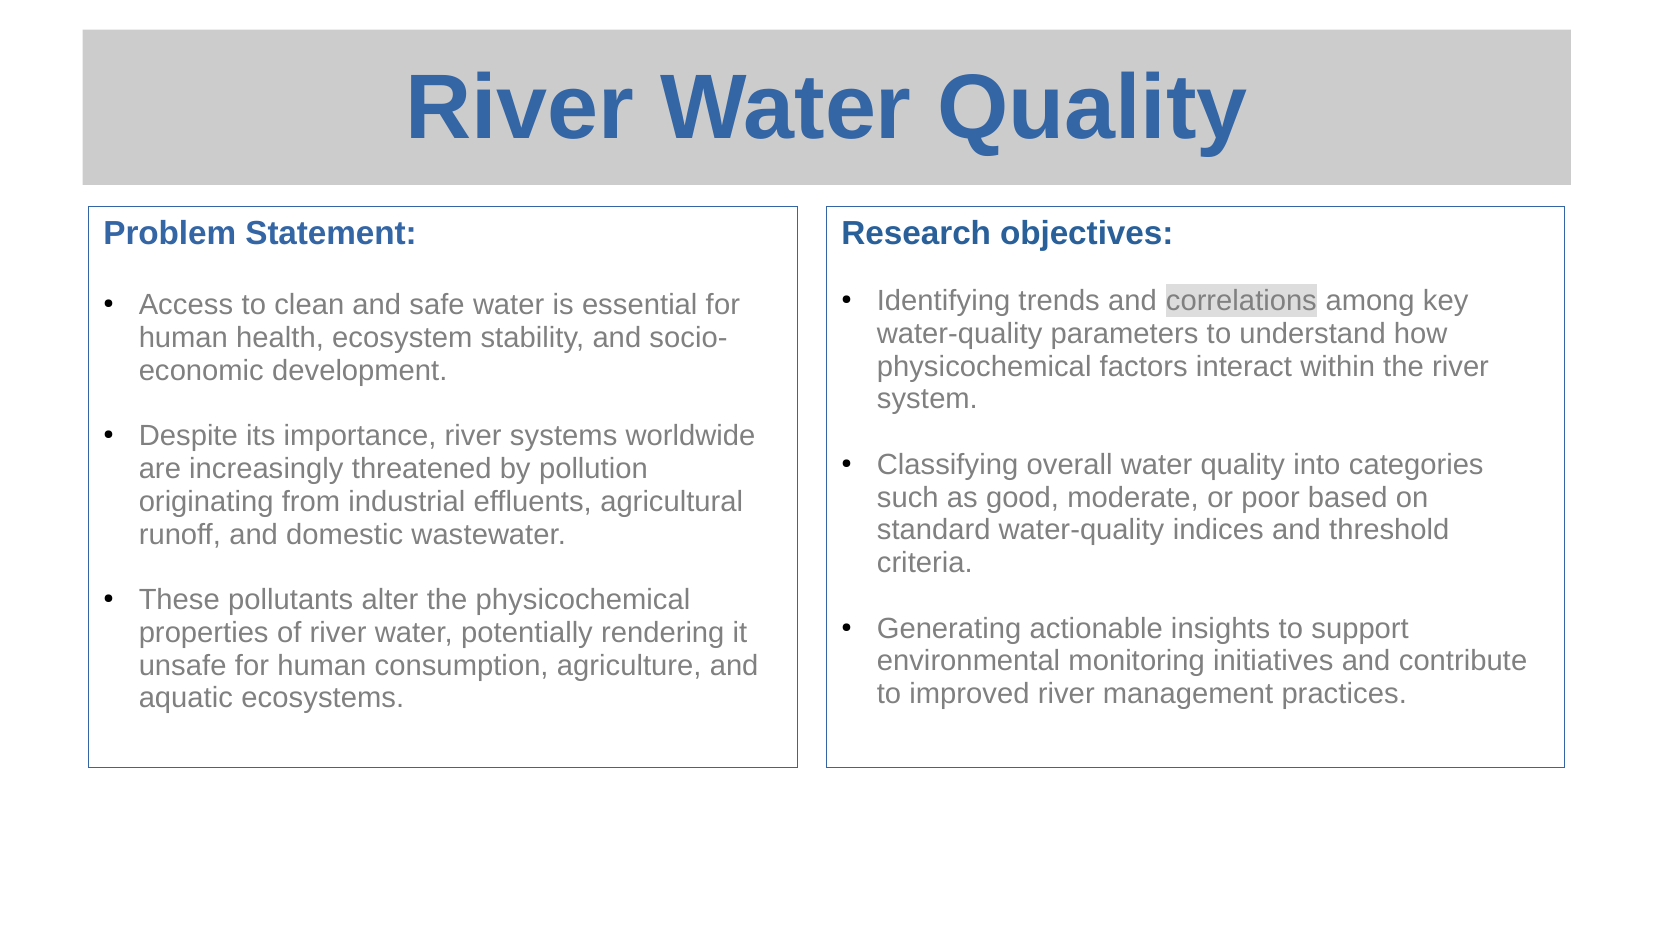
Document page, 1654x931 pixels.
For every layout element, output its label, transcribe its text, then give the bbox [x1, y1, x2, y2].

text_box Research objectives: Identifying trends and correlations among key water-quality parameters to understand how physicochemical factors interact within the river system. Classifying overall water quality into categories such as good, moderate, or poor based on standard water-quality indices and threshold criteria. Generating actionable insights to support environmental monitoring initiatives and contribute to improved river management practices. [826, 206, 1565, 768]
text_box Problem Statement: Access to clean and safe water is essential for human health, ecosystem stability, and socio-economic development. Despite its importance, river systems worldwide are increasingly threatened by pollution originating from industrial effluents, agricultural runoff, and domestic wastewater. These pollutants alter the physicochemical properties of river water, potentially rendering it unsafe for human consumption, agriculture, and aquatic ecosystems. [88, 206, 798, 768]
title River Water Quality [82, 29, 1571, 185]
